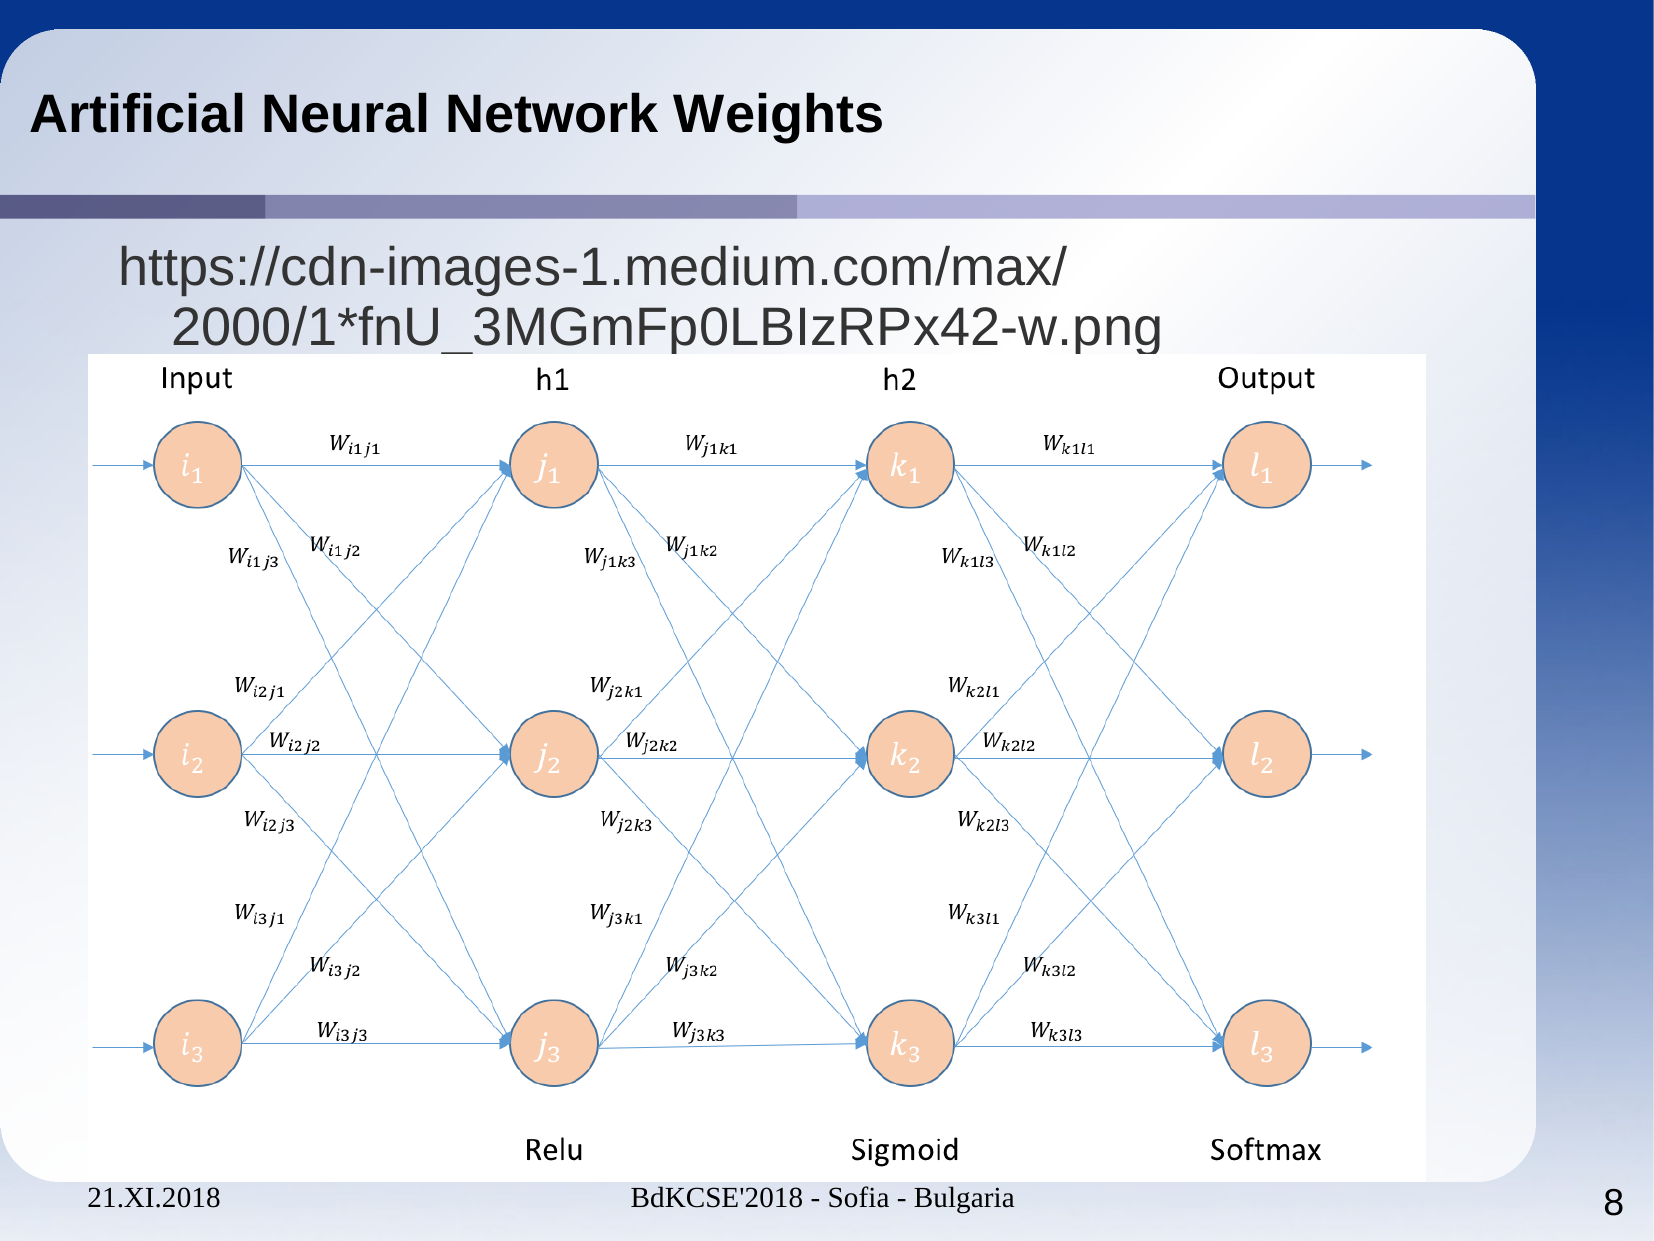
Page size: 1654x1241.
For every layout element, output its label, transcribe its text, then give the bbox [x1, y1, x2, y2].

picture [0, 0, 1654, 1241]
list https://cdn-images-1.medium.com/max/2000/1*fnU_3MGmFp0LBIzRPx42-w.png [29, 236, 1506, 1152]
title Artificial Neural Network Weights [29, 49, 1506, 178]
